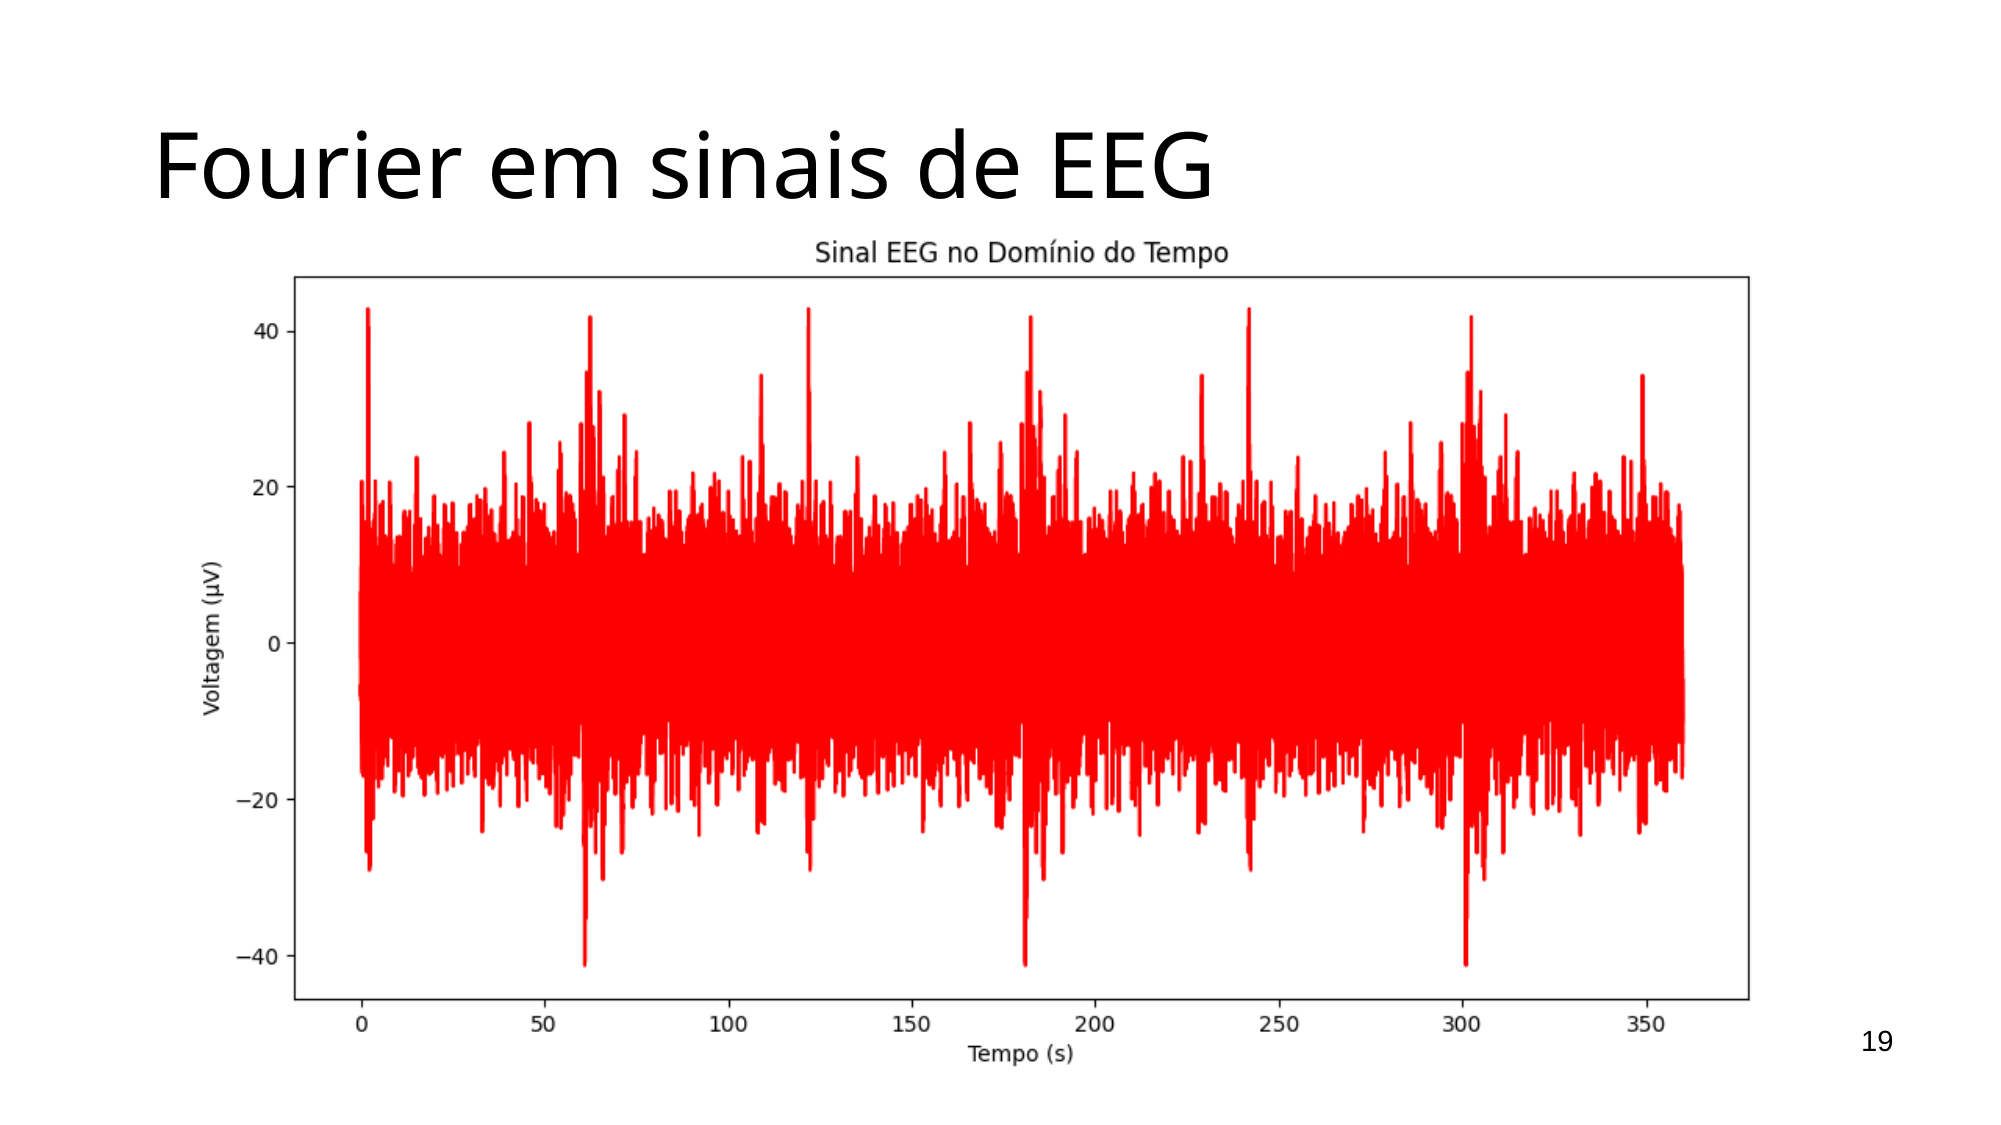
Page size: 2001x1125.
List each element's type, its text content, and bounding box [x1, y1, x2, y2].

text_box <number> [1846, 1017, 2000, 1088]
title Fourier em sinais de EEG [137, 59, 1863, 278]
picture [187, 224, 1764, 1083]
